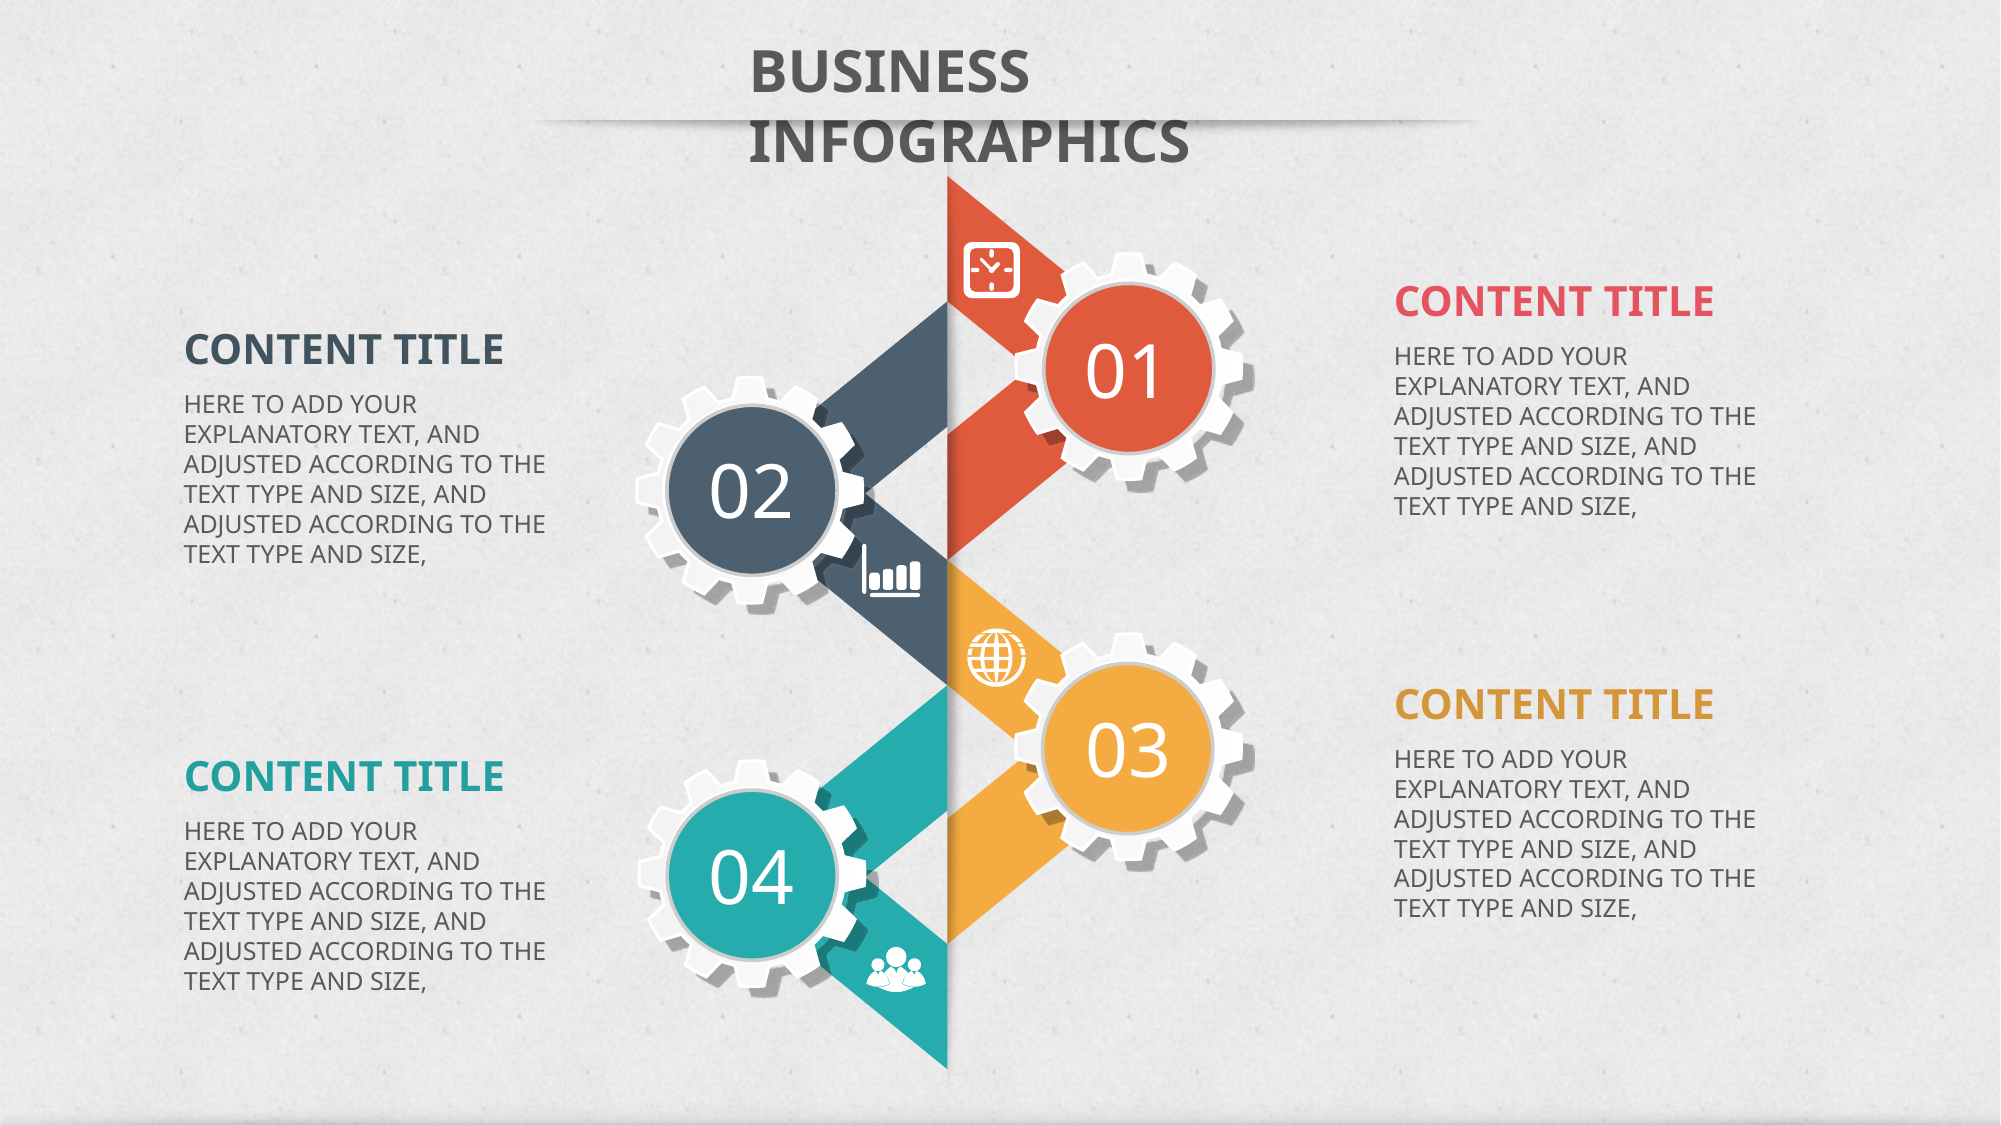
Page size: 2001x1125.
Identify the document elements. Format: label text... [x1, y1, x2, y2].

text_box CONTENT TITLE [169, 315, 520, 380]
text_box 01 [1067, 316, 1188, 421]
text_box HERE TO ADD YOUR EXPLANATORY TEXT, AND ADJUSTED ACCORDING TO THE TEXT TYPE AND SIZE, AND ADJUSTED ACCORDING TO THE TEXT TYPE AND SIZE, [169, 808, 582, 1003]
text_box [967, 577, 1242, 927]
text_box 02 [692, 436, 812, 541]
picture [0, 120, 2000, 1125]
text_box 03 [1068, 695, 1189, 800]
text_box BUSINESS INFOGRAPHICS [969, 142, 1267, 182]
text_box BUSINESS INFOGRAPHICS [734, 27, 1267, 120]
text_box HERE TO ADD YOUR EXPLANATORY TEXT, AND ADJUSTED ACCORDING TO THE TEXT TYPE AND SIZE, AND ADJUSTED ACCORDING TO THE TEXT TYPE AND SIZE, [1379, 736, 1779, 930]
text_box HERE TO ADD YOUR EXPLANATORY TEXT, AND ADJUSTED ACCORDING TO THE TEXT TYPE AND SIZE, AND ADJUSTED ACCORDING TO THE TEXT TYPE AND SIZE, [1379, 333, 1792, 528]
text_box CONTENT TITLE [169, 743, 520, 808]
text_box [963, 193, 1242, 543]
text_box CONTENT TITLE [1379, 268, 1731, 333]
text_box HERE TO ADD YOUR EXPLANATORY TEXT, AND ADJUSTED ACCORDING TO THE TEXT TYPE AND SIZE, AND ADJUSTED ACCORDING TO THE TEXT TYPE AND SIZE, [169, 381, 568, 576]
text_box CONTENT TITLE [1379, 670, 1731, 735]
text_box 04 [692, 822, 812, 927]
text_box BUSINESS INFOGRAPHICS [734, 142, 947, 182]
text_box [636, 301, 947, 1070]
